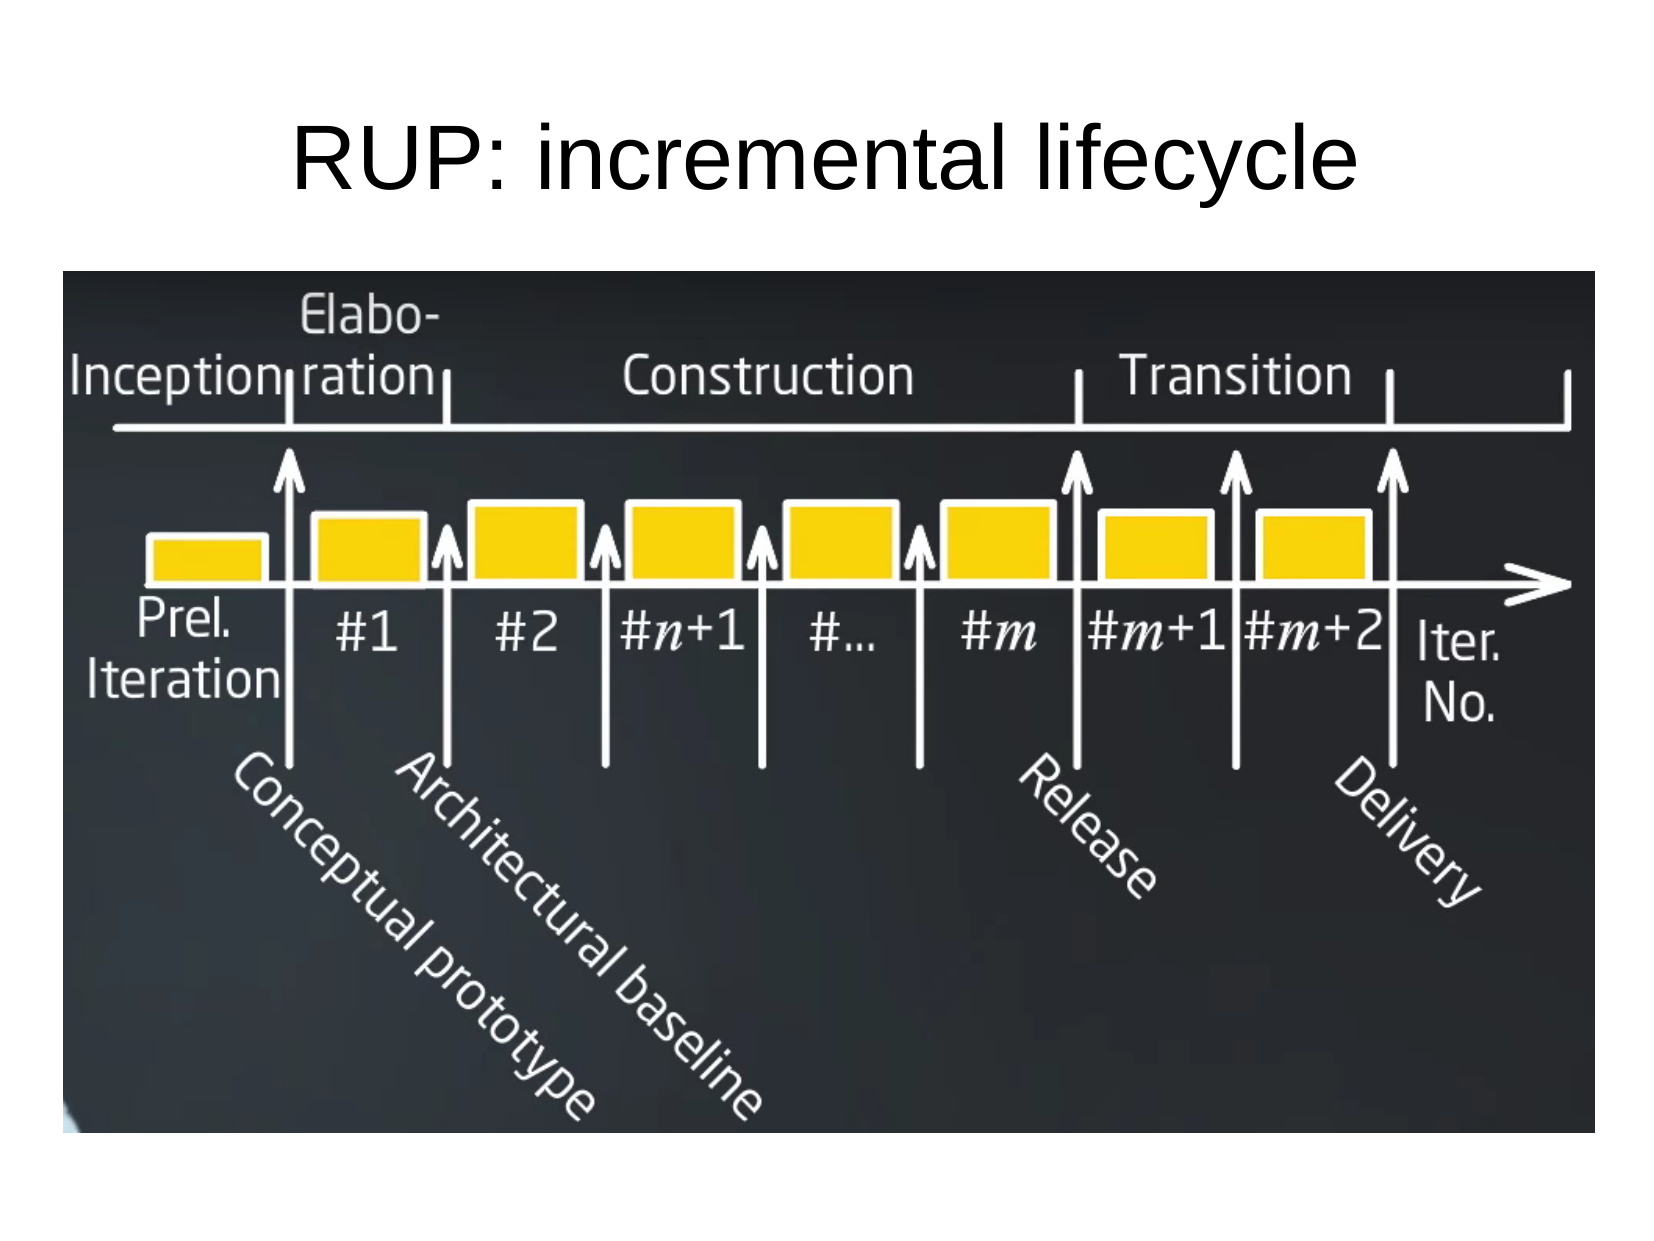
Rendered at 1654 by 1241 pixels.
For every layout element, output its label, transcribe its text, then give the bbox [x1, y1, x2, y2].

picture [63, 271, 1595, 1133]
title RUP: incremental lifecycle [82, 49, 1571, 257]
